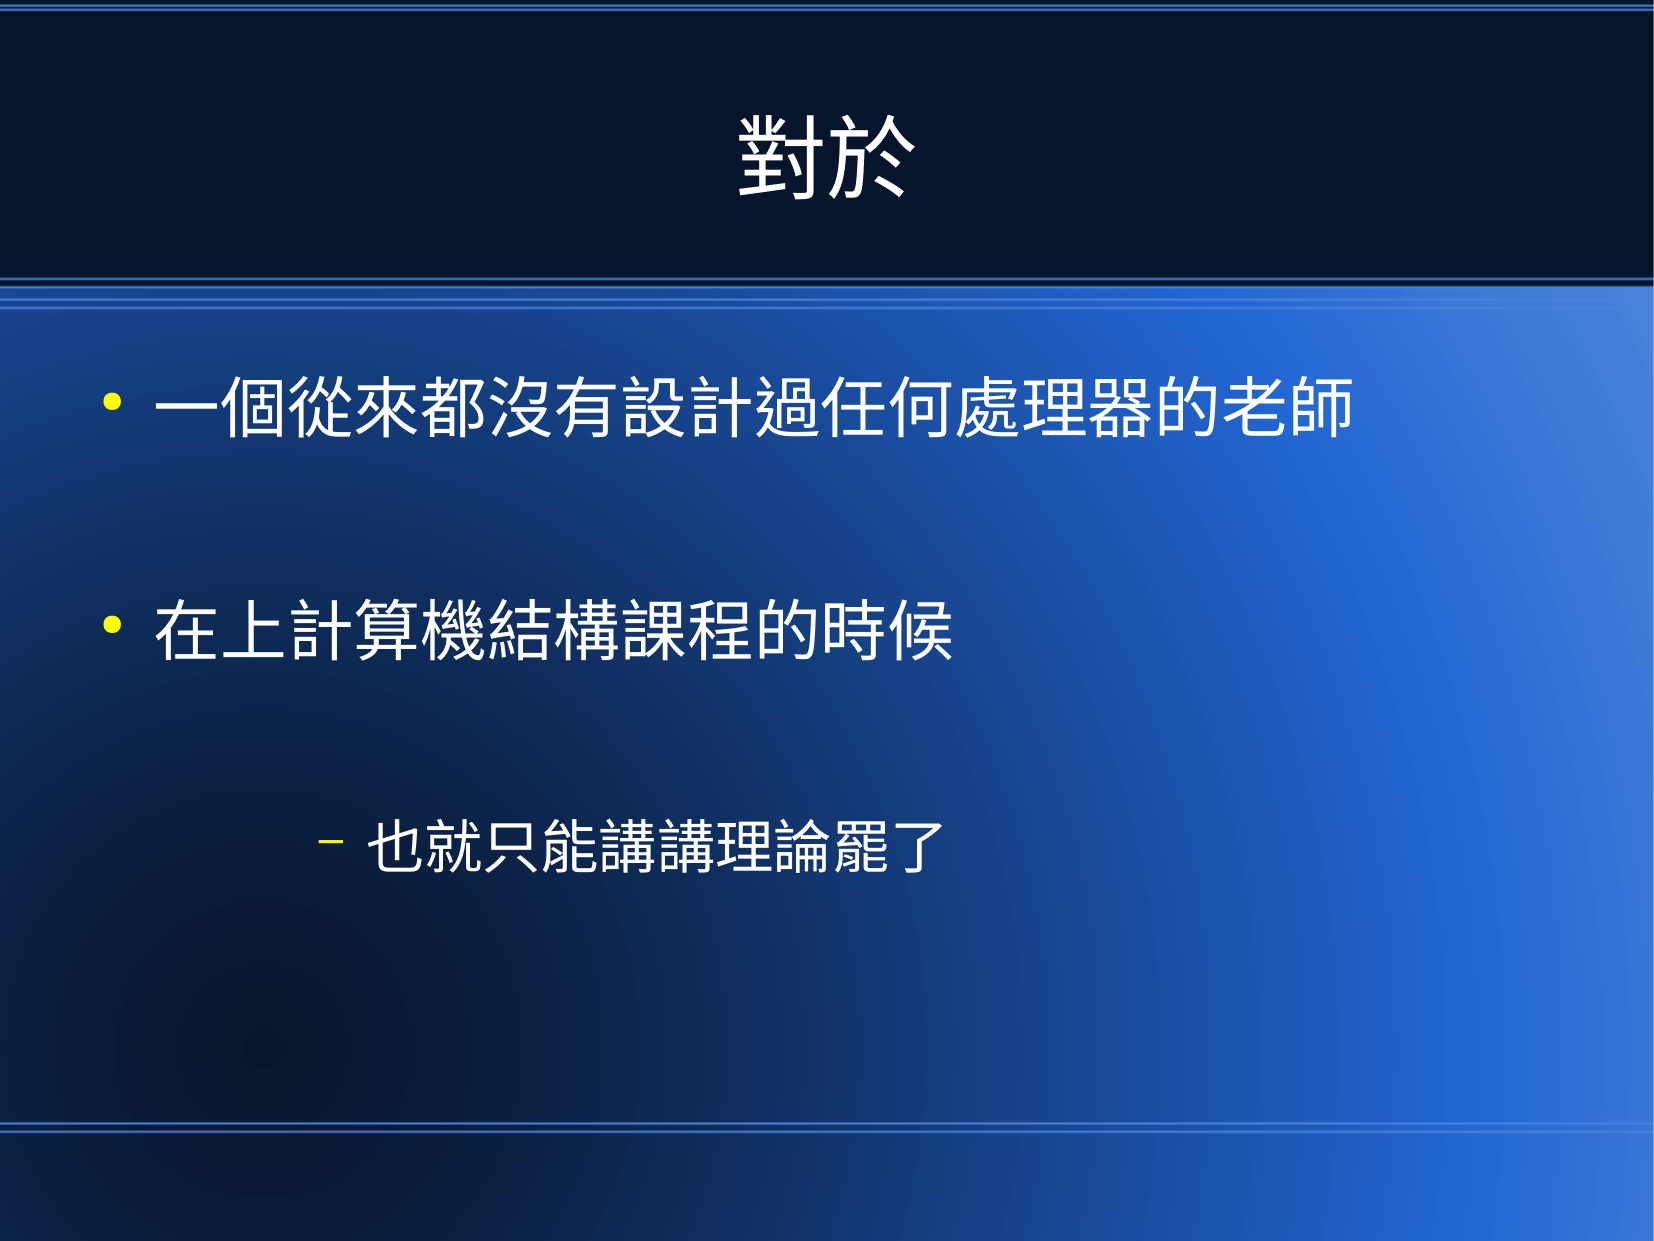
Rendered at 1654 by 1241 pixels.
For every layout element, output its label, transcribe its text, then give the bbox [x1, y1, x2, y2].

title 對於 [82, 49, 1571, 257]
picture [0, 0, 1654, 1241]
list 一個從來都沒有設計過任何處理器的老師 在上計算機結構課程的時候 也就只能講講理論罷了 [82, 355, 1571, 1075]
